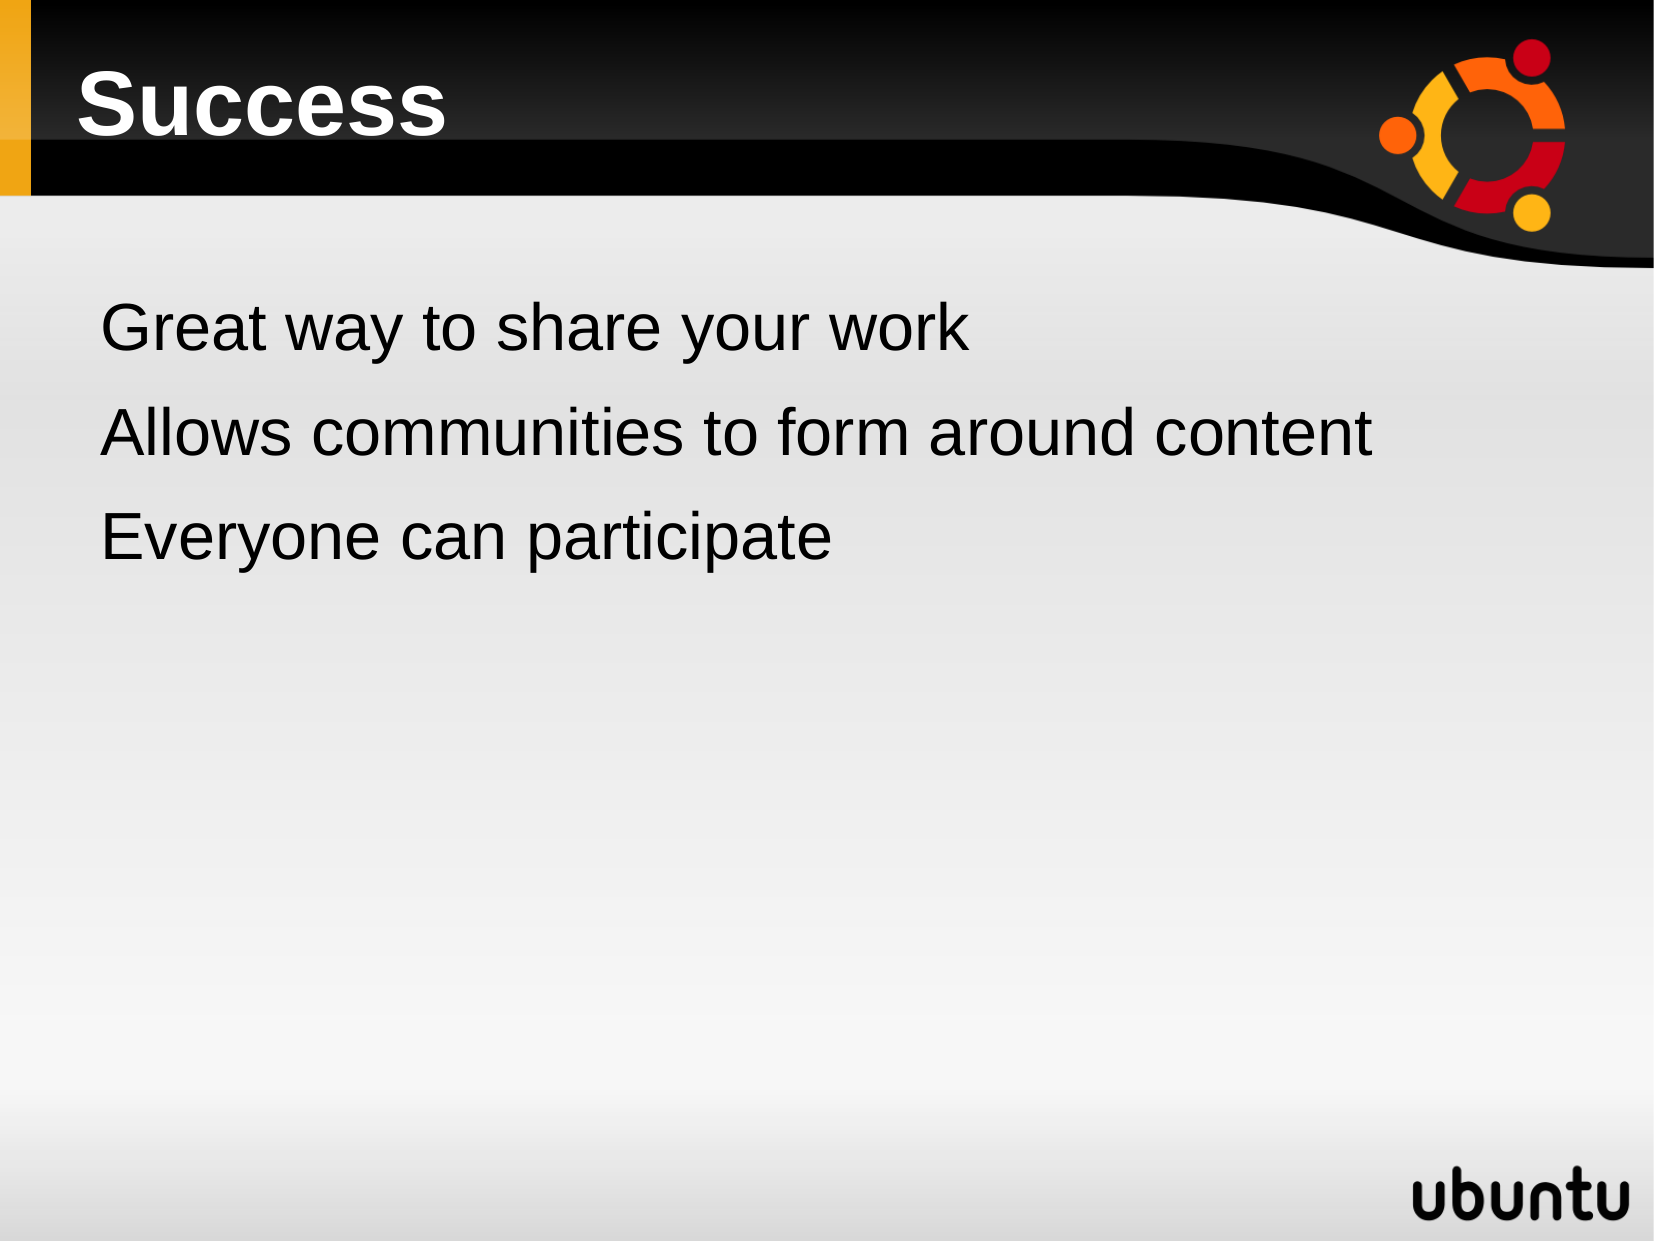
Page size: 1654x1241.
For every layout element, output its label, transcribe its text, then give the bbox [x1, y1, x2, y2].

title Success [76, 0, 1565, 208]
list Great way to share your work Allows communities to form around content Everyone can participate [82, 290, 1571, 1109]
picture [0, 0, 1654, 1241]
